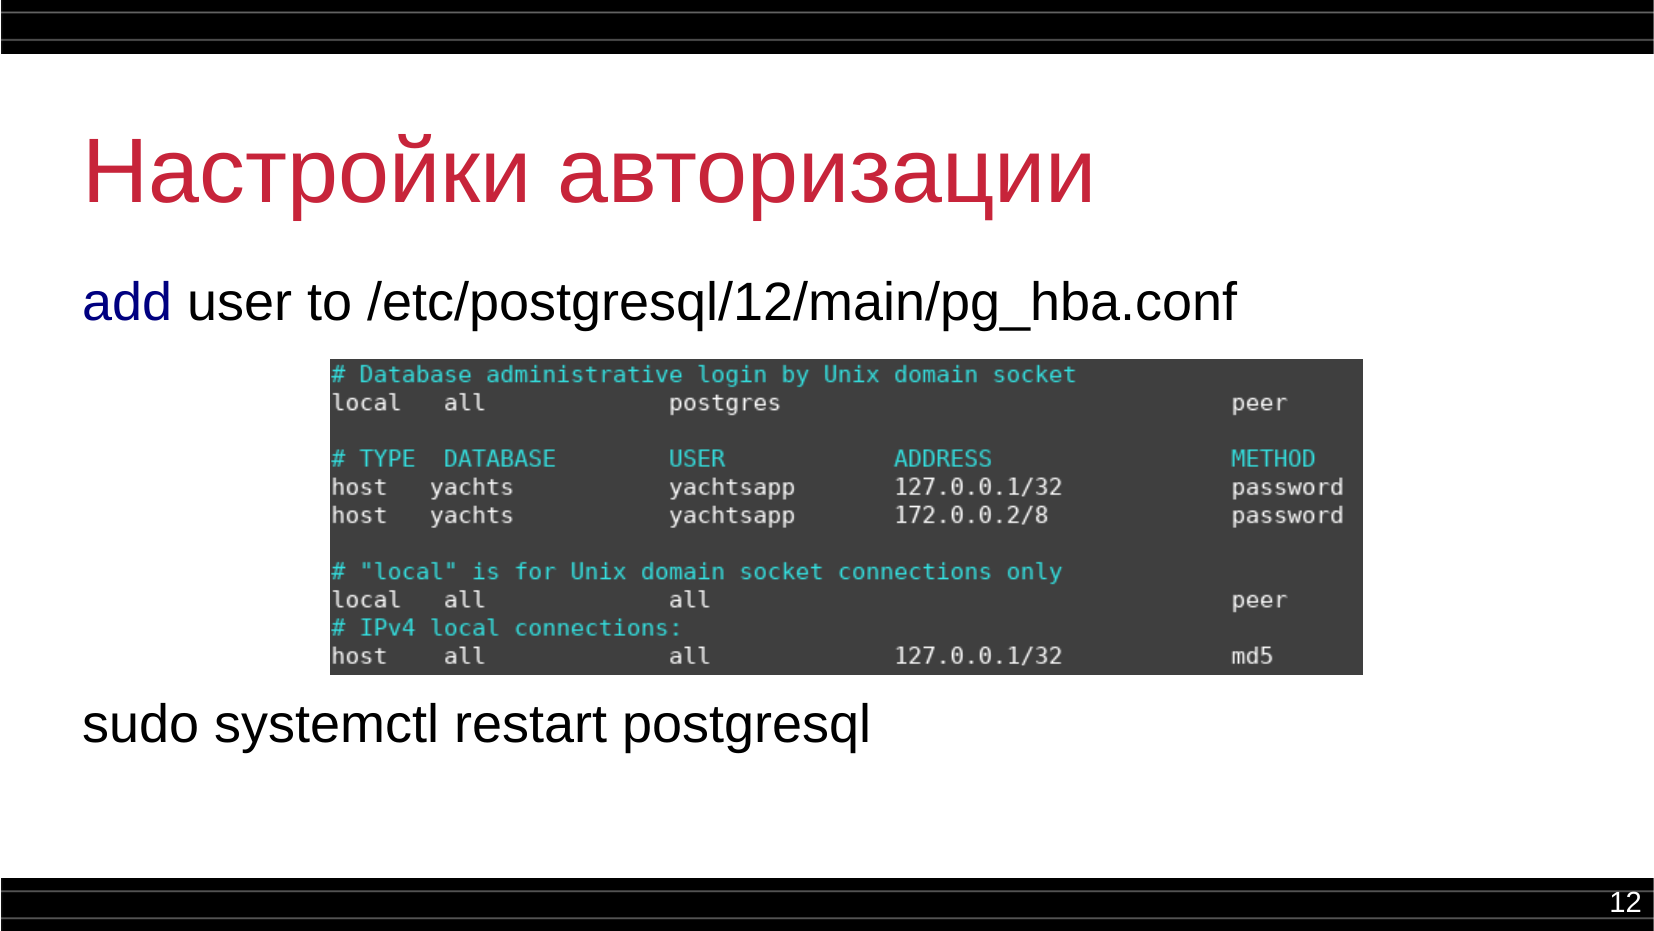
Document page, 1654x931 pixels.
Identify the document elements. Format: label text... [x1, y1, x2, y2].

title Настройки авторизации [82, 92, 1571, 249]
picture [1, 0, 1654, 54]
picture [330, 359, 1363, 676]
list add user to /etc/postgresql/12/main/pg_hba.conf sudo systemctl restart postgresql [82, 271, 1571, 758]
picture [1, 878, 1654, 931]
